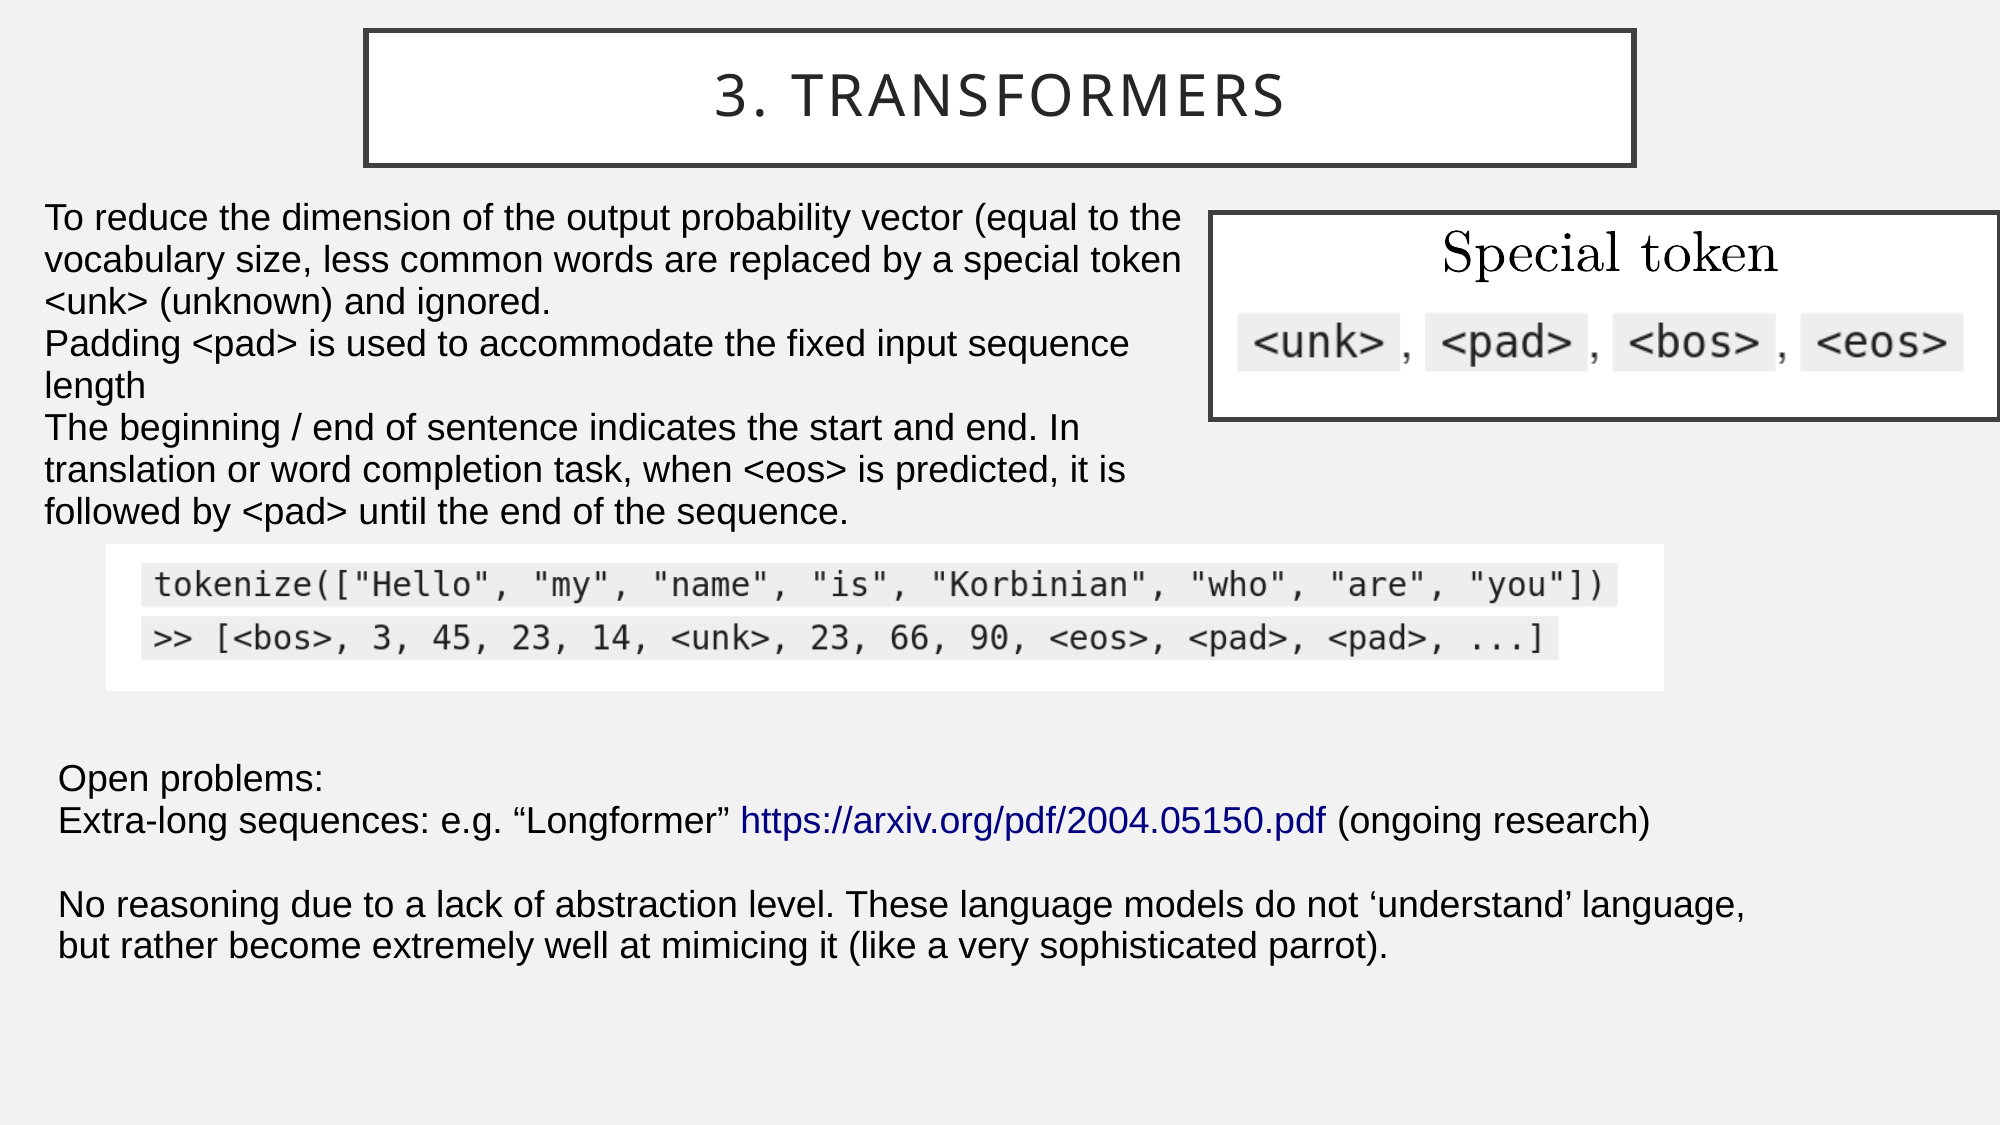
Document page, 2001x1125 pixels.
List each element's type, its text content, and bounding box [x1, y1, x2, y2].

text_box To reduce the dimension of the output probability vector (equal to the vocabulary size, less common words are replaced by a special token <unk> (unknown) and ignored. Padding <pad> is used to accommodate the fixed input sequence length The beginning / end of sentence indicates the start and end. In translation or word completion task, when <eos> is predicted, it is followed by <pad> until the end of the sequence. [29, 188, 1235, 562]
picture [106, 544, 1664, 691]
title 3. Transformers [366, 30, 1634, 166]
picture [1222, 285, 1995, 408]
text_box Open problems: Extra-long sequences: e.g. “Longformer” https://arxiv.org/pdf/2004.05150.pdf (ongoing research) No reasoning due to a lack of abstraction level. These language models do not ‘understand’ language, but rather become extremely well at mimicing it (like a very sophisticated parrot). [43, 749, 1766, 975]
text_box [1235, 212, 2000, 420]
